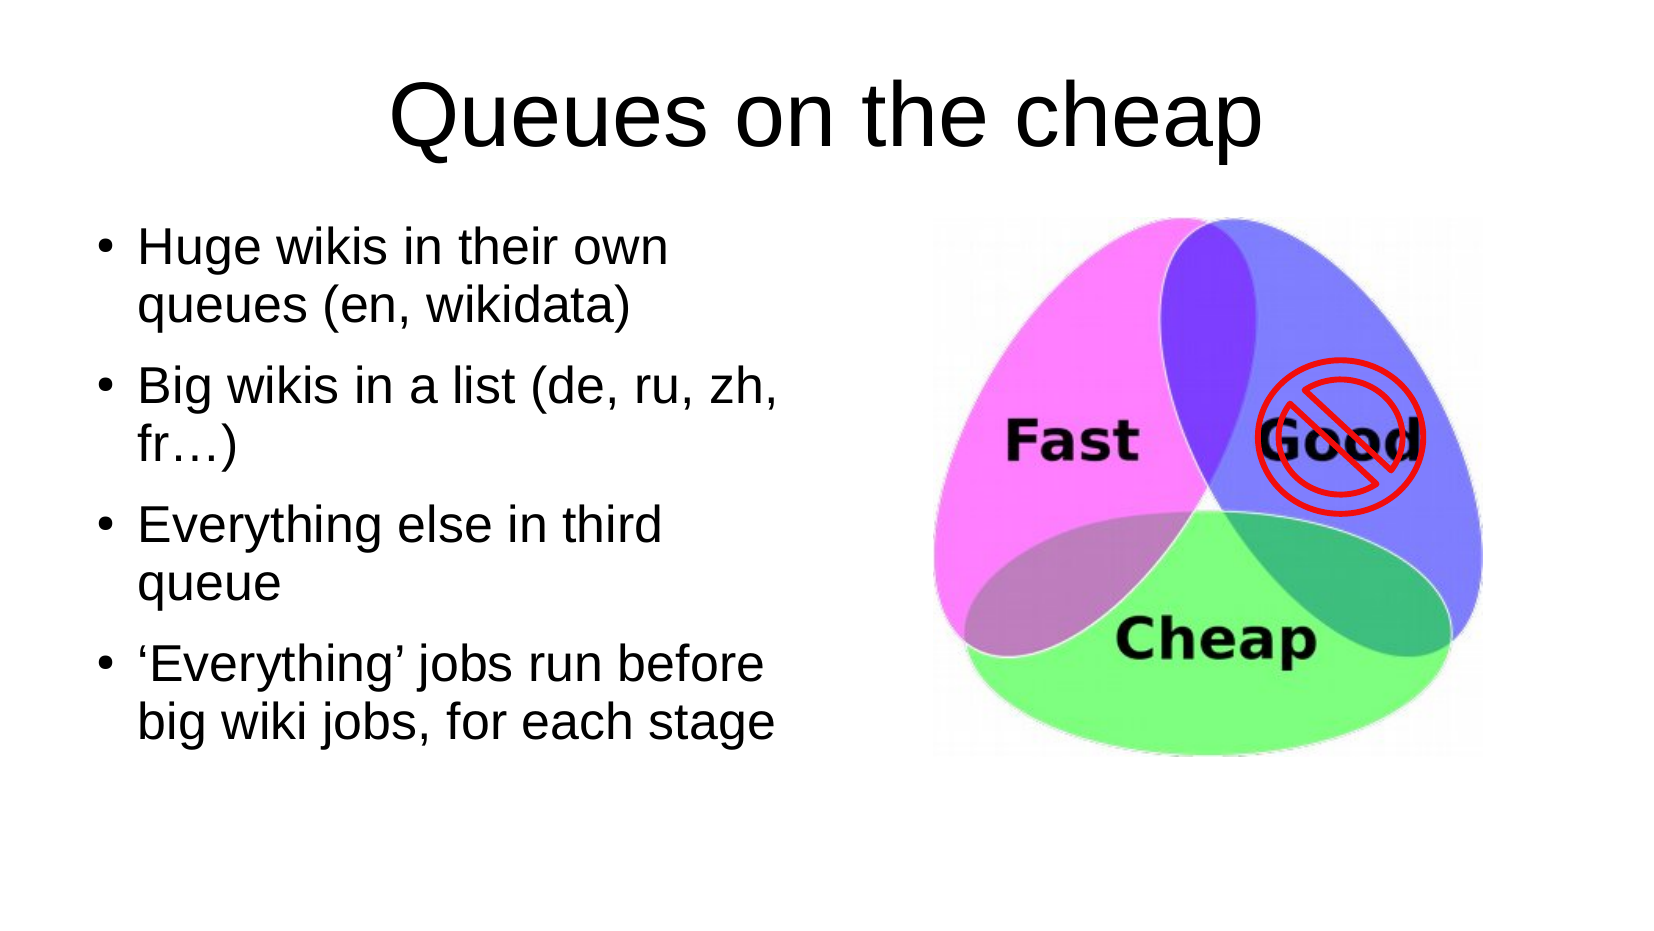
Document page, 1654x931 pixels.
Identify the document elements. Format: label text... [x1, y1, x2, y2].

title Queues on the cheap [82, 37, 1571, 193]
picture [933, 217, 1483, 758]
list Huge wikis in their own queues (en, wikidata) Big wikis in a list (de, ru, zh, fr…) Everything else in third queue ‘Everything’ jobs run before big wiki jobs, for each stage [82, 217, 809, 758]
